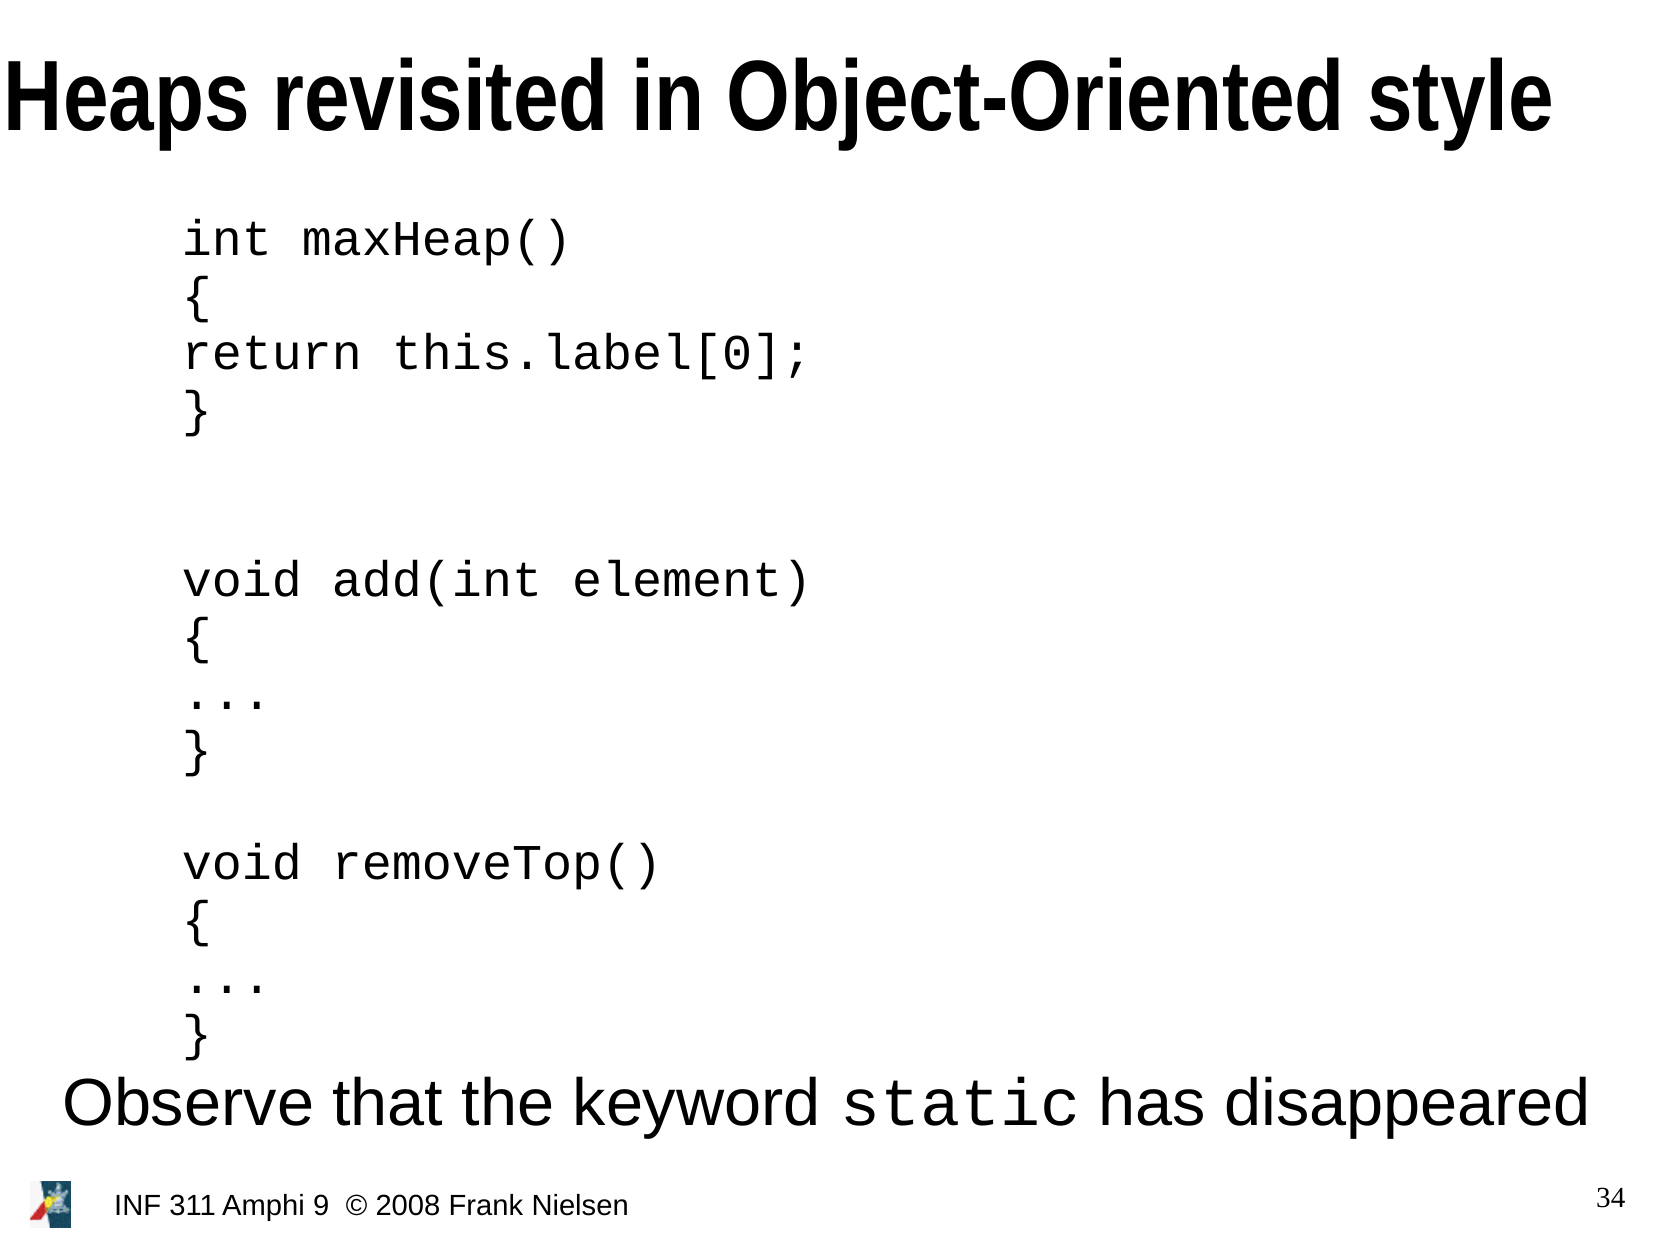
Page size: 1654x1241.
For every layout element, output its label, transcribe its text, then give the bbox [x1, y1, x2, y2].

text_box Observe that the keyword static has disappeared [47, 1057, 1644, 1153]
picture [29, 1181, 71, 1228]
text_box int maxHeap() { return this.label[0]; } void add(int element) { ... } void removeTop() { ... } [167, 206, 827, 1028]
text_box Heaps revisited in Object-Oriented style [0, 29, 1571, 159]
